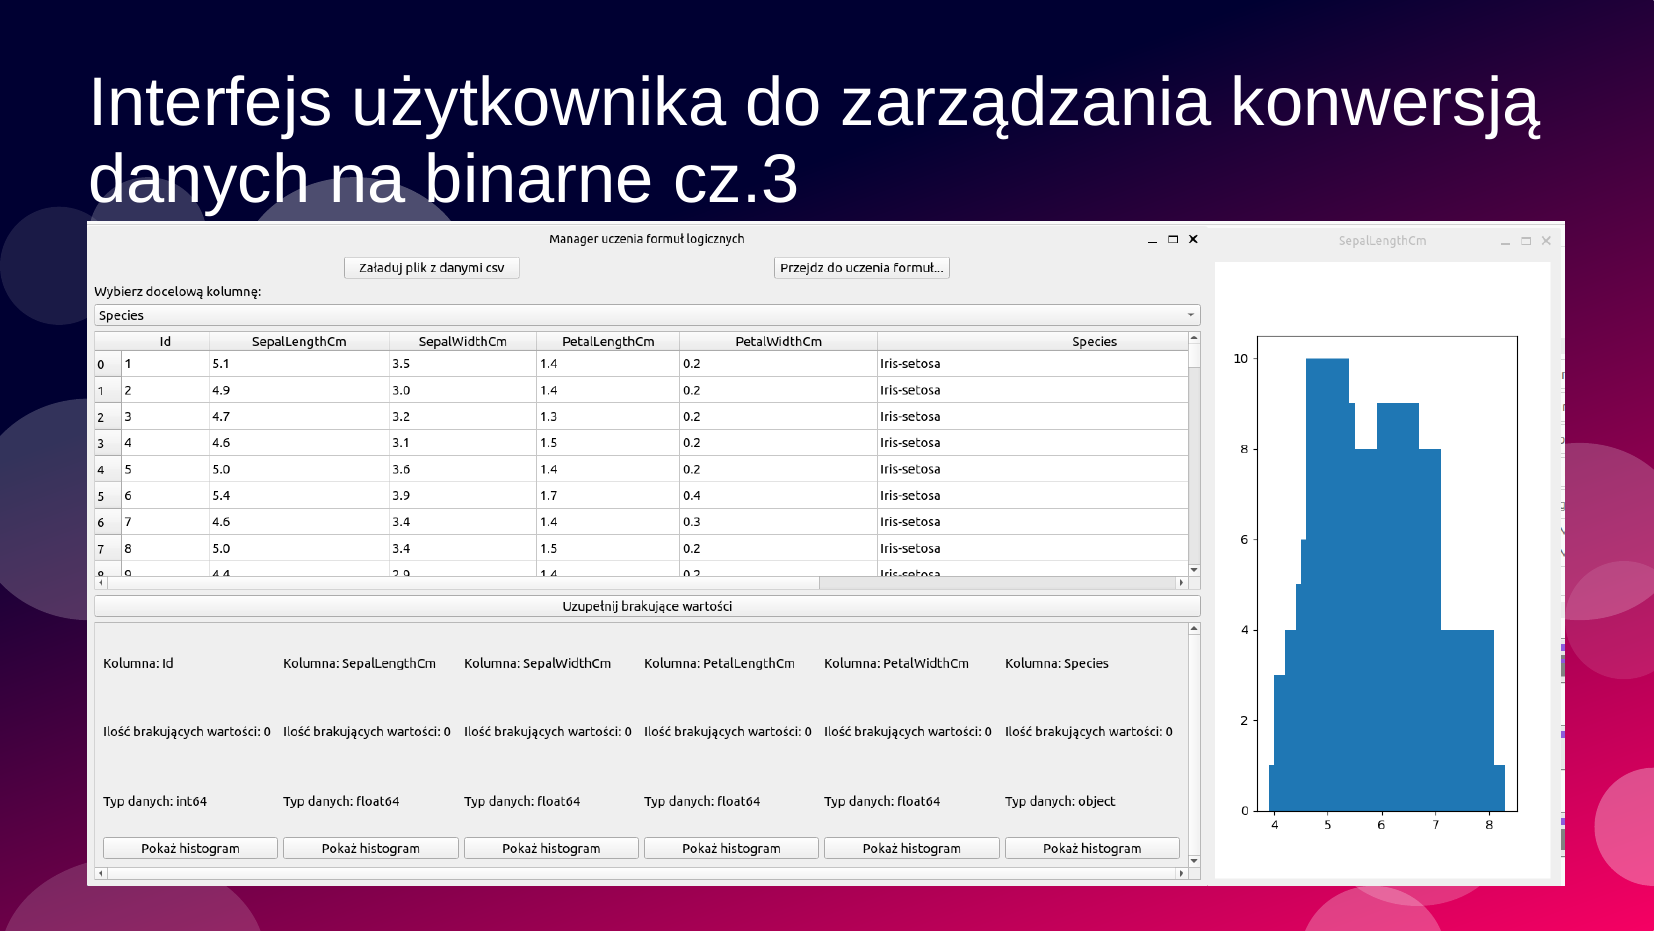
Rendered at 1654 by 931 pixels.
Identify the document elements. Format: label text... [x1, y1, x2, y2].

title Interfejs użytkownika do zarządzania konwersją danych na binarne cz.3 [88, 59, 1565, 221]
picture [87, 221, 1565, 886]
